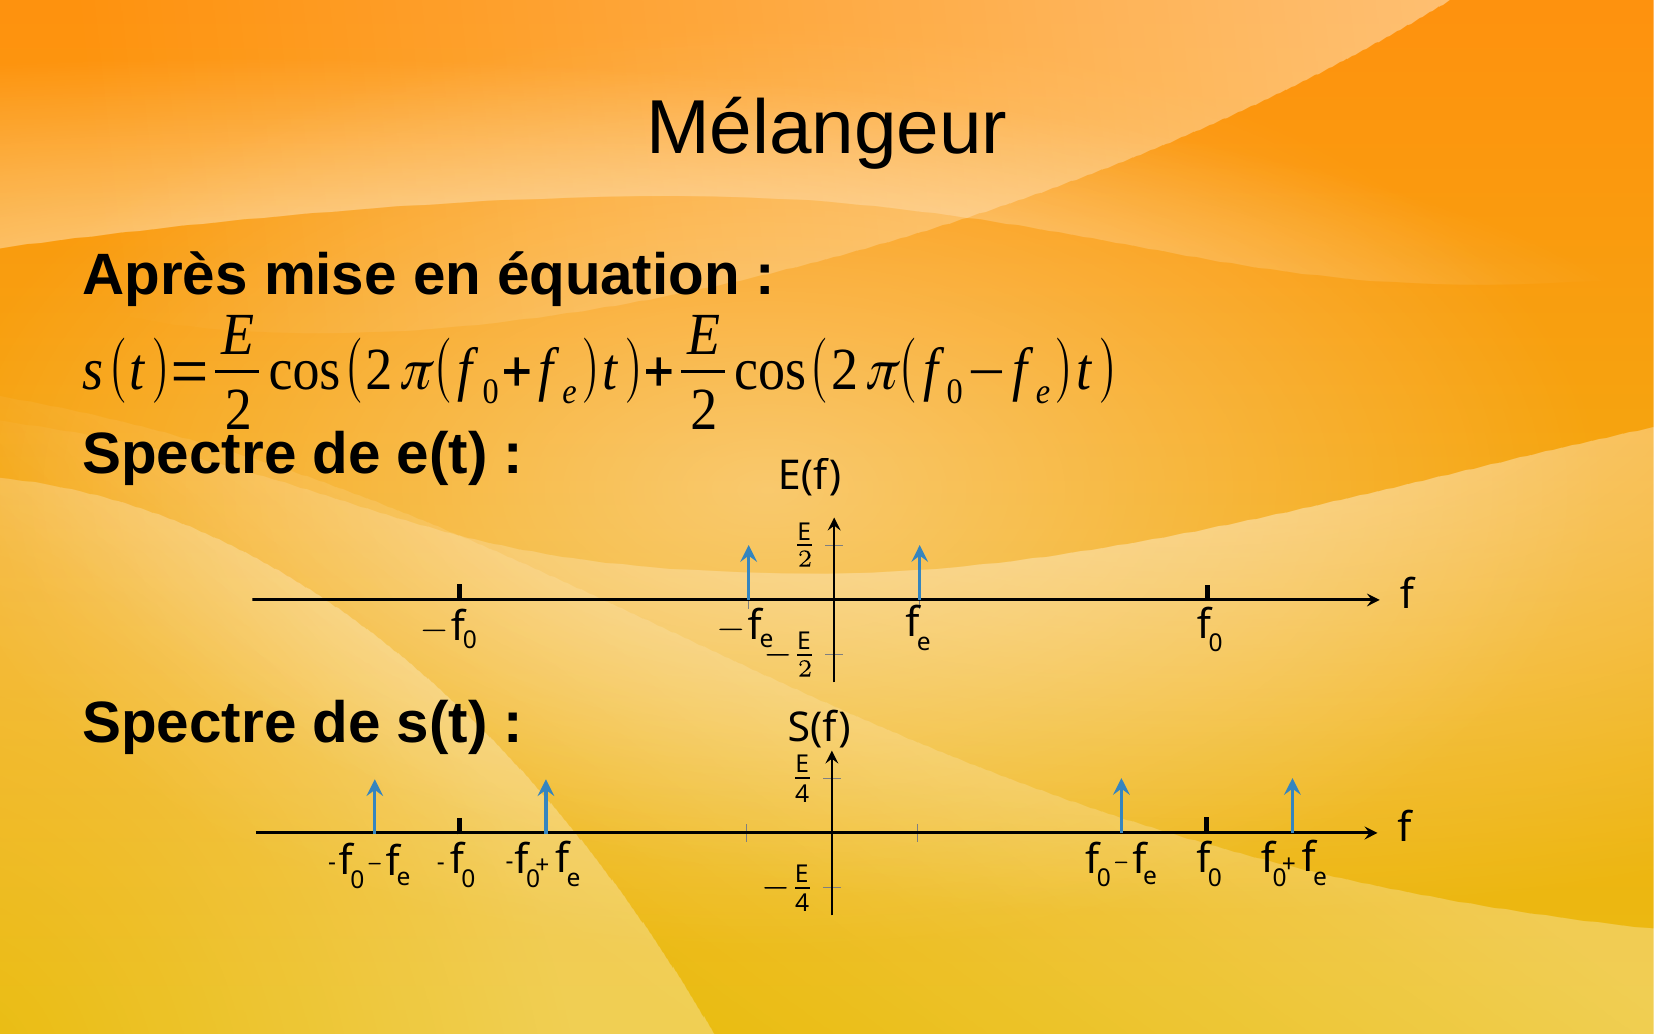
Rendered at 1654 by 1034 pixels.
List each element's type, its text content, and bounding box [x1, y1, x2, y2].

list Après mise en équation : Spectre de e(t) : Spectre de s(t) : [82, 241, 1571, 940]
picture [0, 0, 1654, 1034]
title Mélangeur [82, 41, 1571, 214]
chart [74, 301, 1123, 443]
